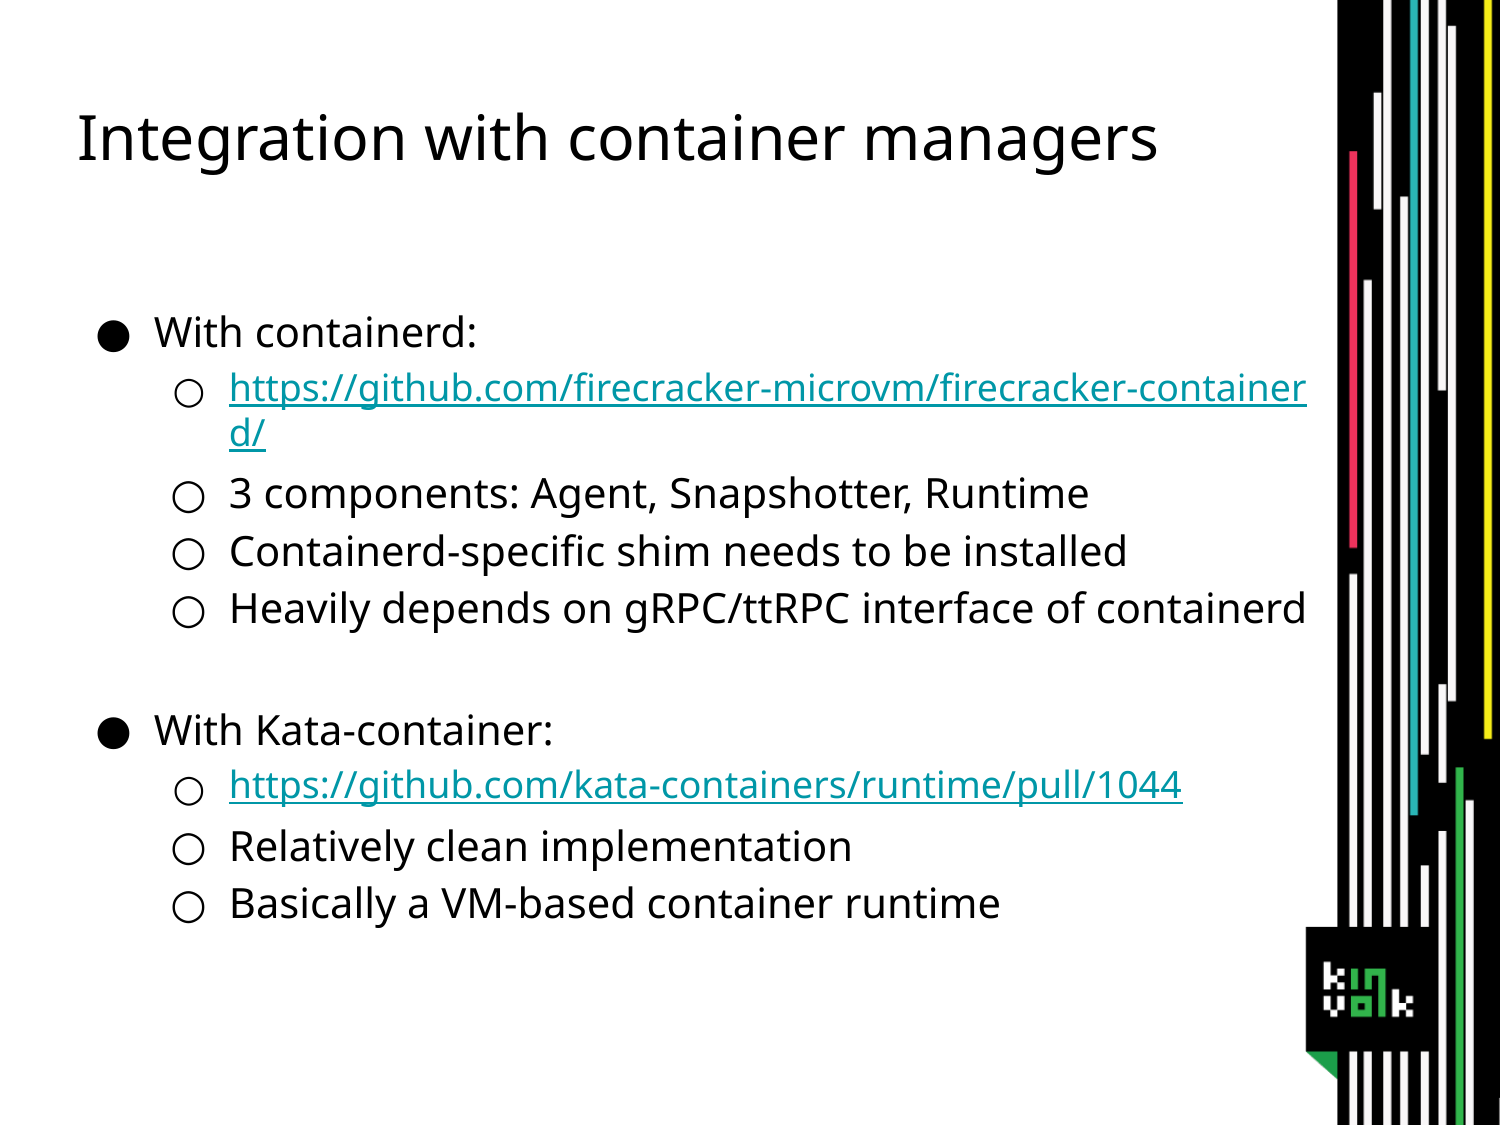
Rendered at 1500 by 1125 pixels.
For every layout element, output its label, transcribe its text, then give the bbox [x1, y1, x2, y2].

list With containerd: https://github.com/firecracker-microvm/firecracker-containerd/ 3 components: Agent, Snapshotter, Runtime Containerd-specific shim needs to be installed Heavily depends on gRPC/ttRPC interface of containerd With Kata-container: https://github.com/kata-containers/runtime/pull/1044 Relatively clean implementation Basically a VM-based container runtime [63, 283, 1335, 1031]
title Integration with container managers [62, 83, 1333, 209]
picture [0, 0, 1500, 1125]
